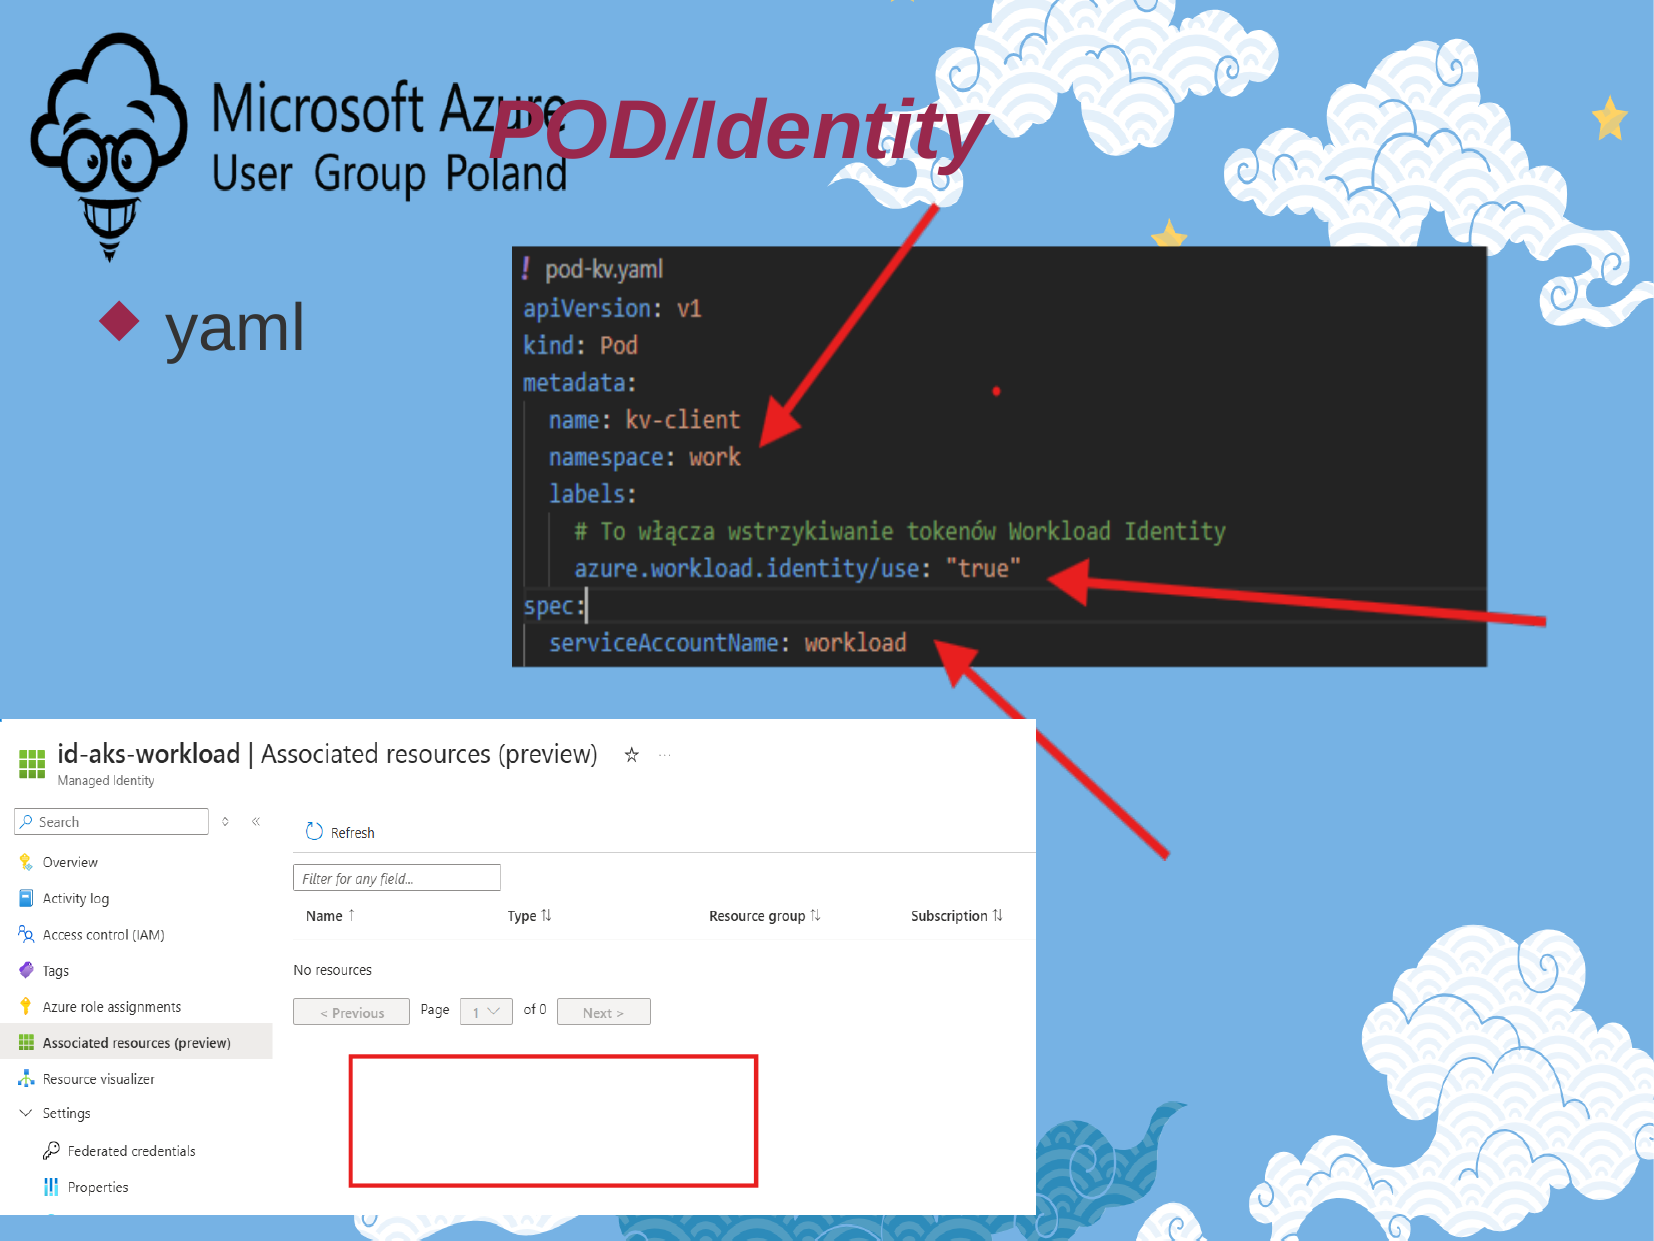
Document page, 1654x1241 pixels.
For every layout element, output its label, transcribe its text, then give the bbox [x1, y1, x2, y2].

list yaml [82, 290, 361, 391]
title POD/Identity [59, 49, 1418, 211]
picture [0, 0, 1654, 1241]
